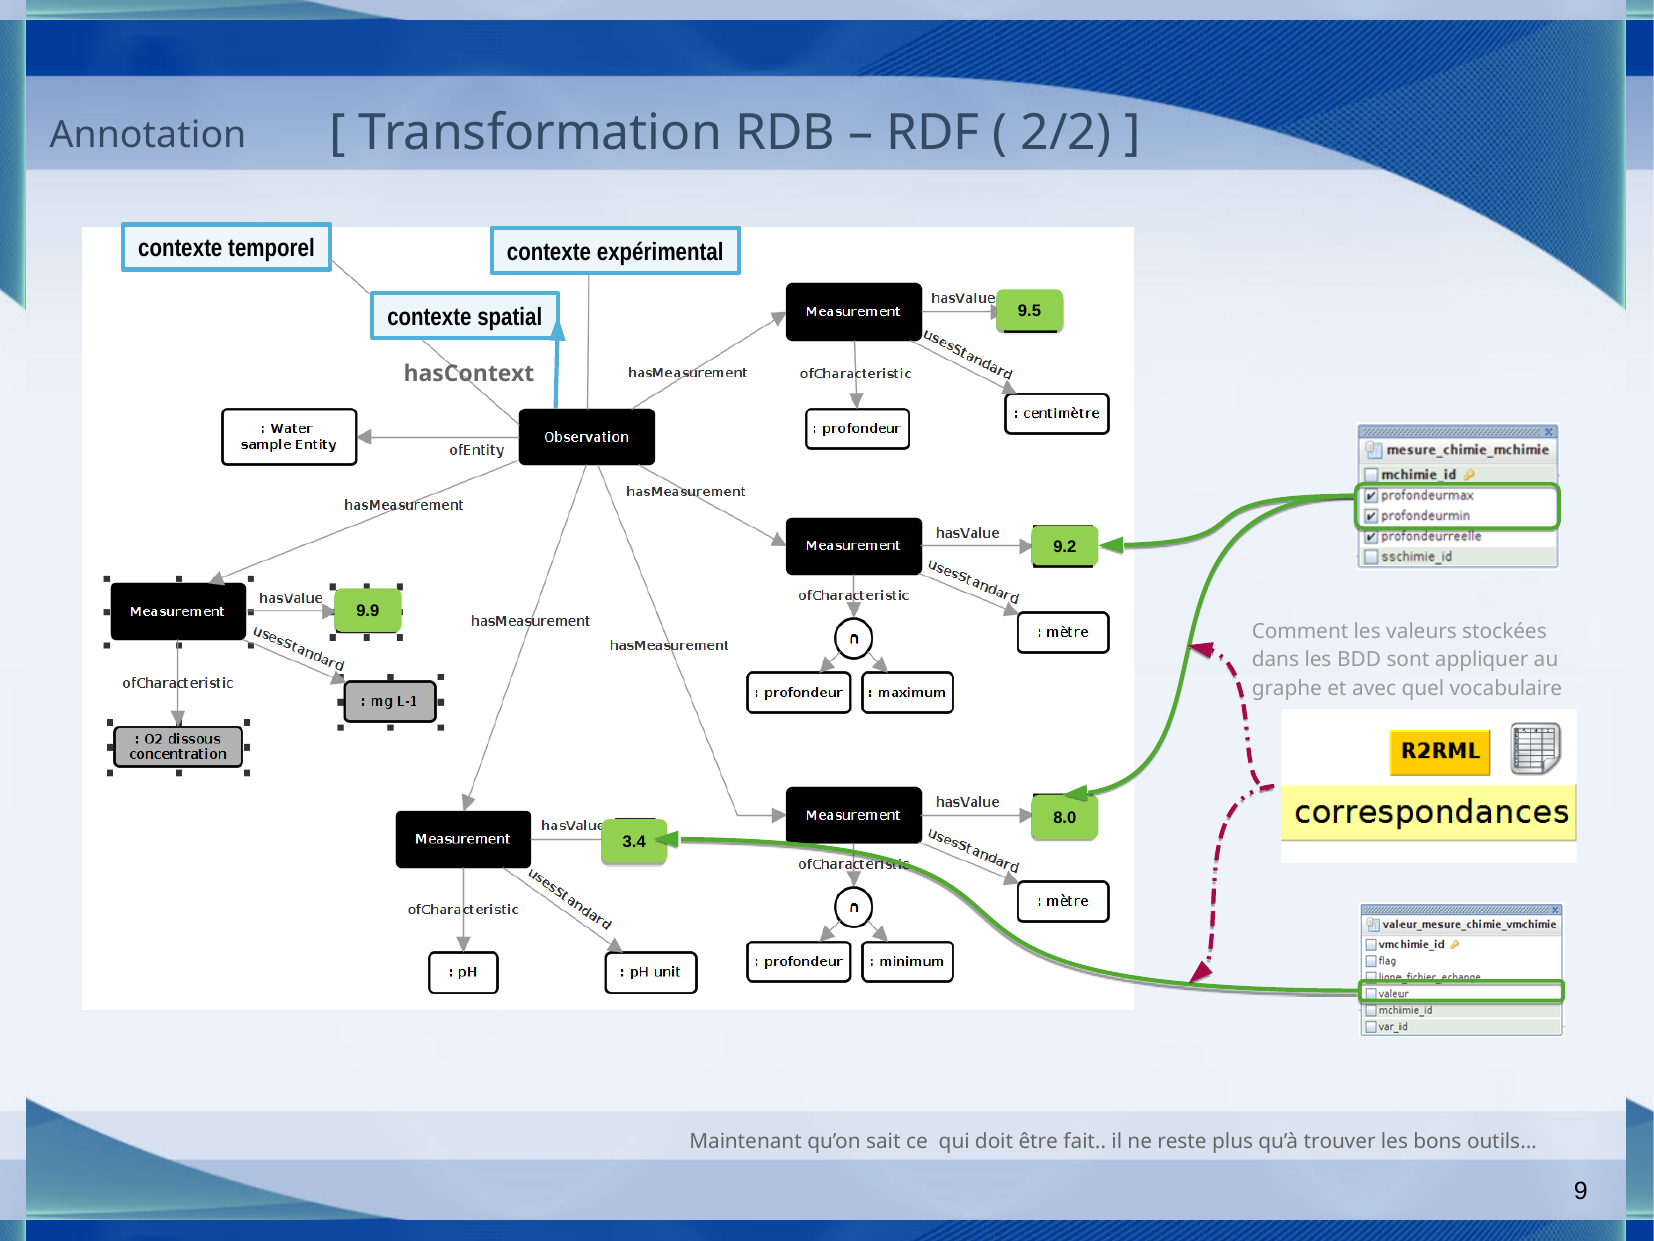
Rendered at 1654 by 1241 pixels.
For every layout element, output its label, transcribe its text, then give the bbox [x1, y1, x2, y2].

text_box 9.9 [334, 588, 402, 632]
text_box 9.5 [996, 289, 1064, 331]
title Maintenant qu’on sait ce qui doit être fait.. il ne reste plus qu’à trouver les bons outils... [625, 1123, 1601, 1158]
title [ Transformation RDB – RDF ( 2/2) ] [271, 71, 1199, 189]
text_box contexte expérimental [491, 227, 740, 273]
title Annotation [24, 89, 272, 177]
text_box Comment les valeurs stockées dans les BDD sont appliquer au graphe et avec quel vocabulaire [1251, 622, 1595, 696]
text_box hasContext [388, 349, 583, 391]
text_box 9 [1559, 1169, 1625, 1213]
text_box 3.4 [601, 819, 668, 863]
picture [0, 0, 1654, 1241]
text_box 8.0 [1031, 794, 1099, 839]
text_box contexte spatial [372, 293, 558, 339]
text_box 9.2 [1031, 525, 1099, 566]
text_box contexte temporel [123, 224, 331, 270]
